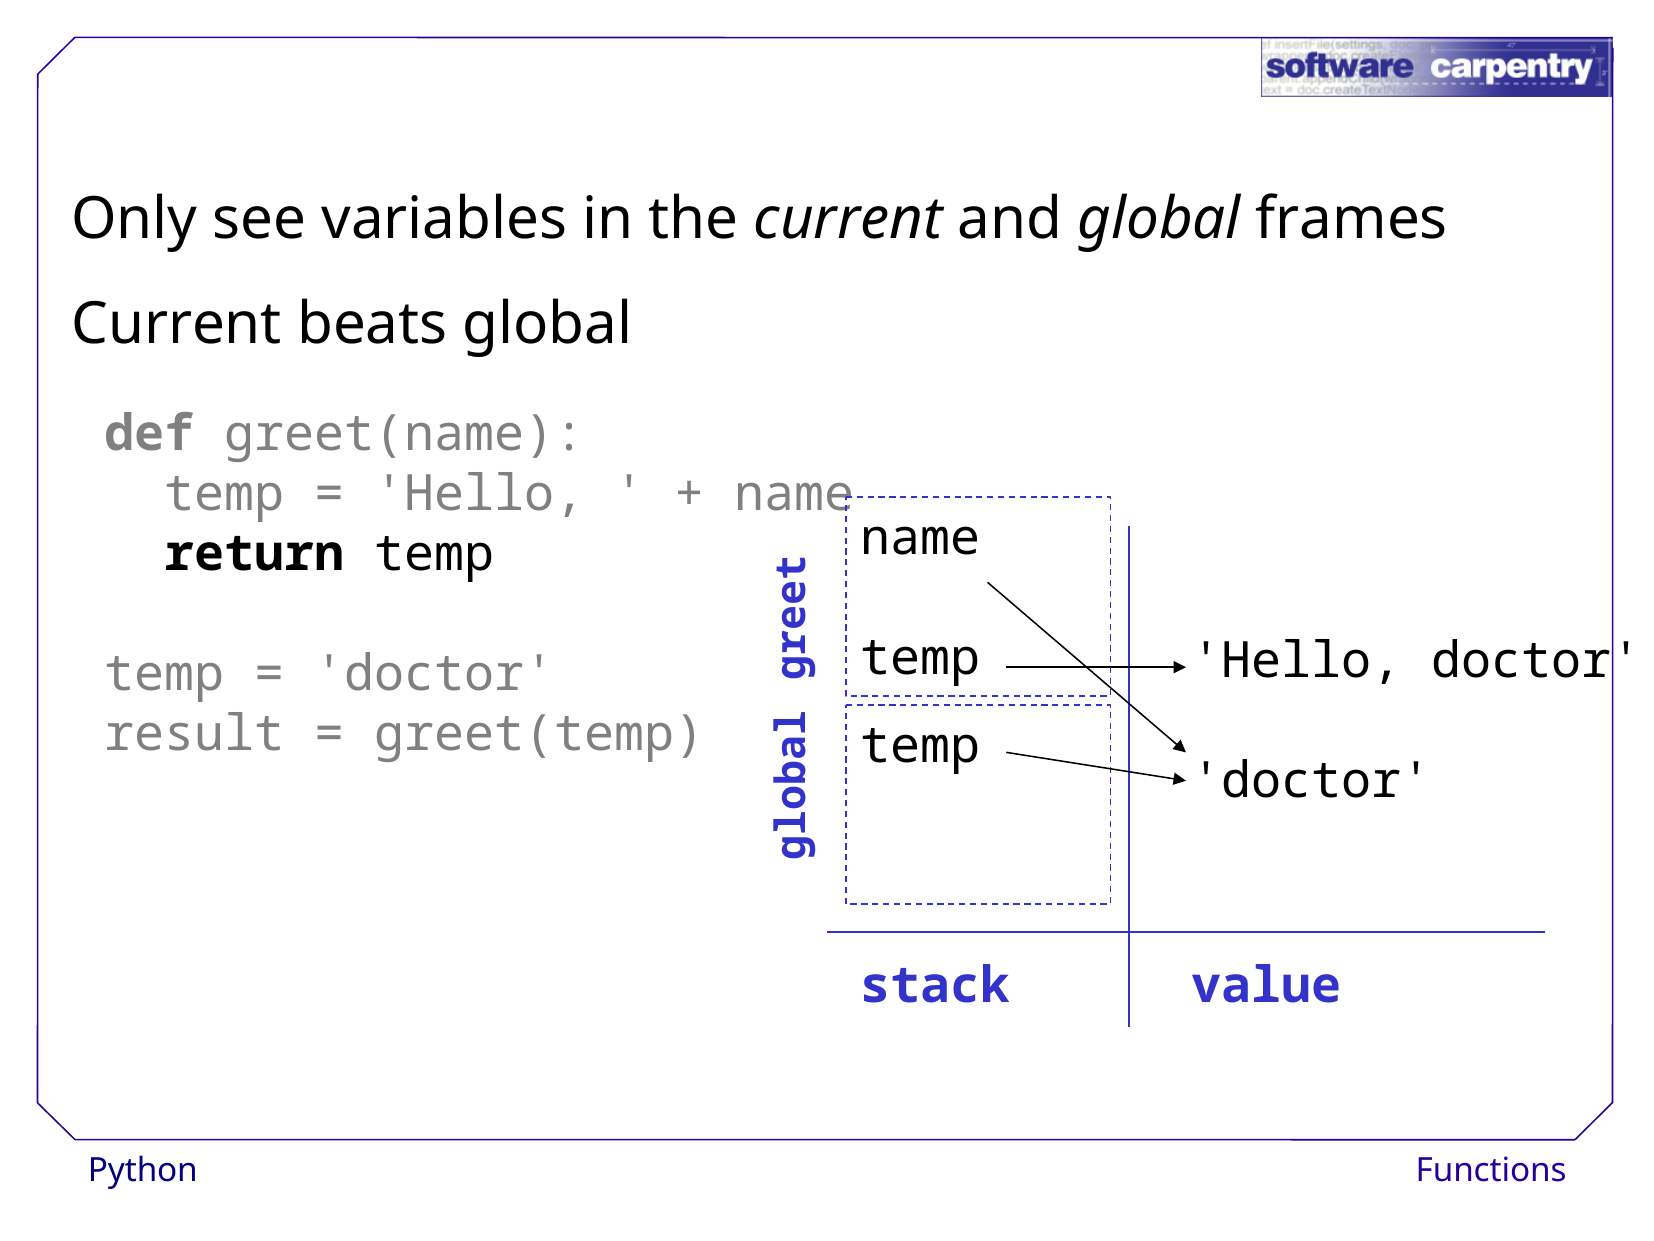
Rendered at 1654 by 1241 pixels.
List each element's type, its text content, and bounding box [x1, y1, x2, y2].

text_box name temp [845, 497, 1111, 696]
picture [1261, 39, 1613, 97]
text_box def greet(name): temp = 'Hello, ' + name return temp temp = 'doctor' result = greet(temp) [89, 393, 790, 961]
text_box greet [760, 563, 837, 696]
text_box global [760, 714, 837, 876]
text_box stack [845, 950, 1111, 1027]
text_box value [1176, 950, 1442, 1027]
text_box temp [845, 705, 1111, 904]
text_box Only see variables in the current and global frames Current beats global [56, 137, 1613, 364]
text_box 'Hello, doctor' 'doctor' [1176, 620, 1583, 847]
